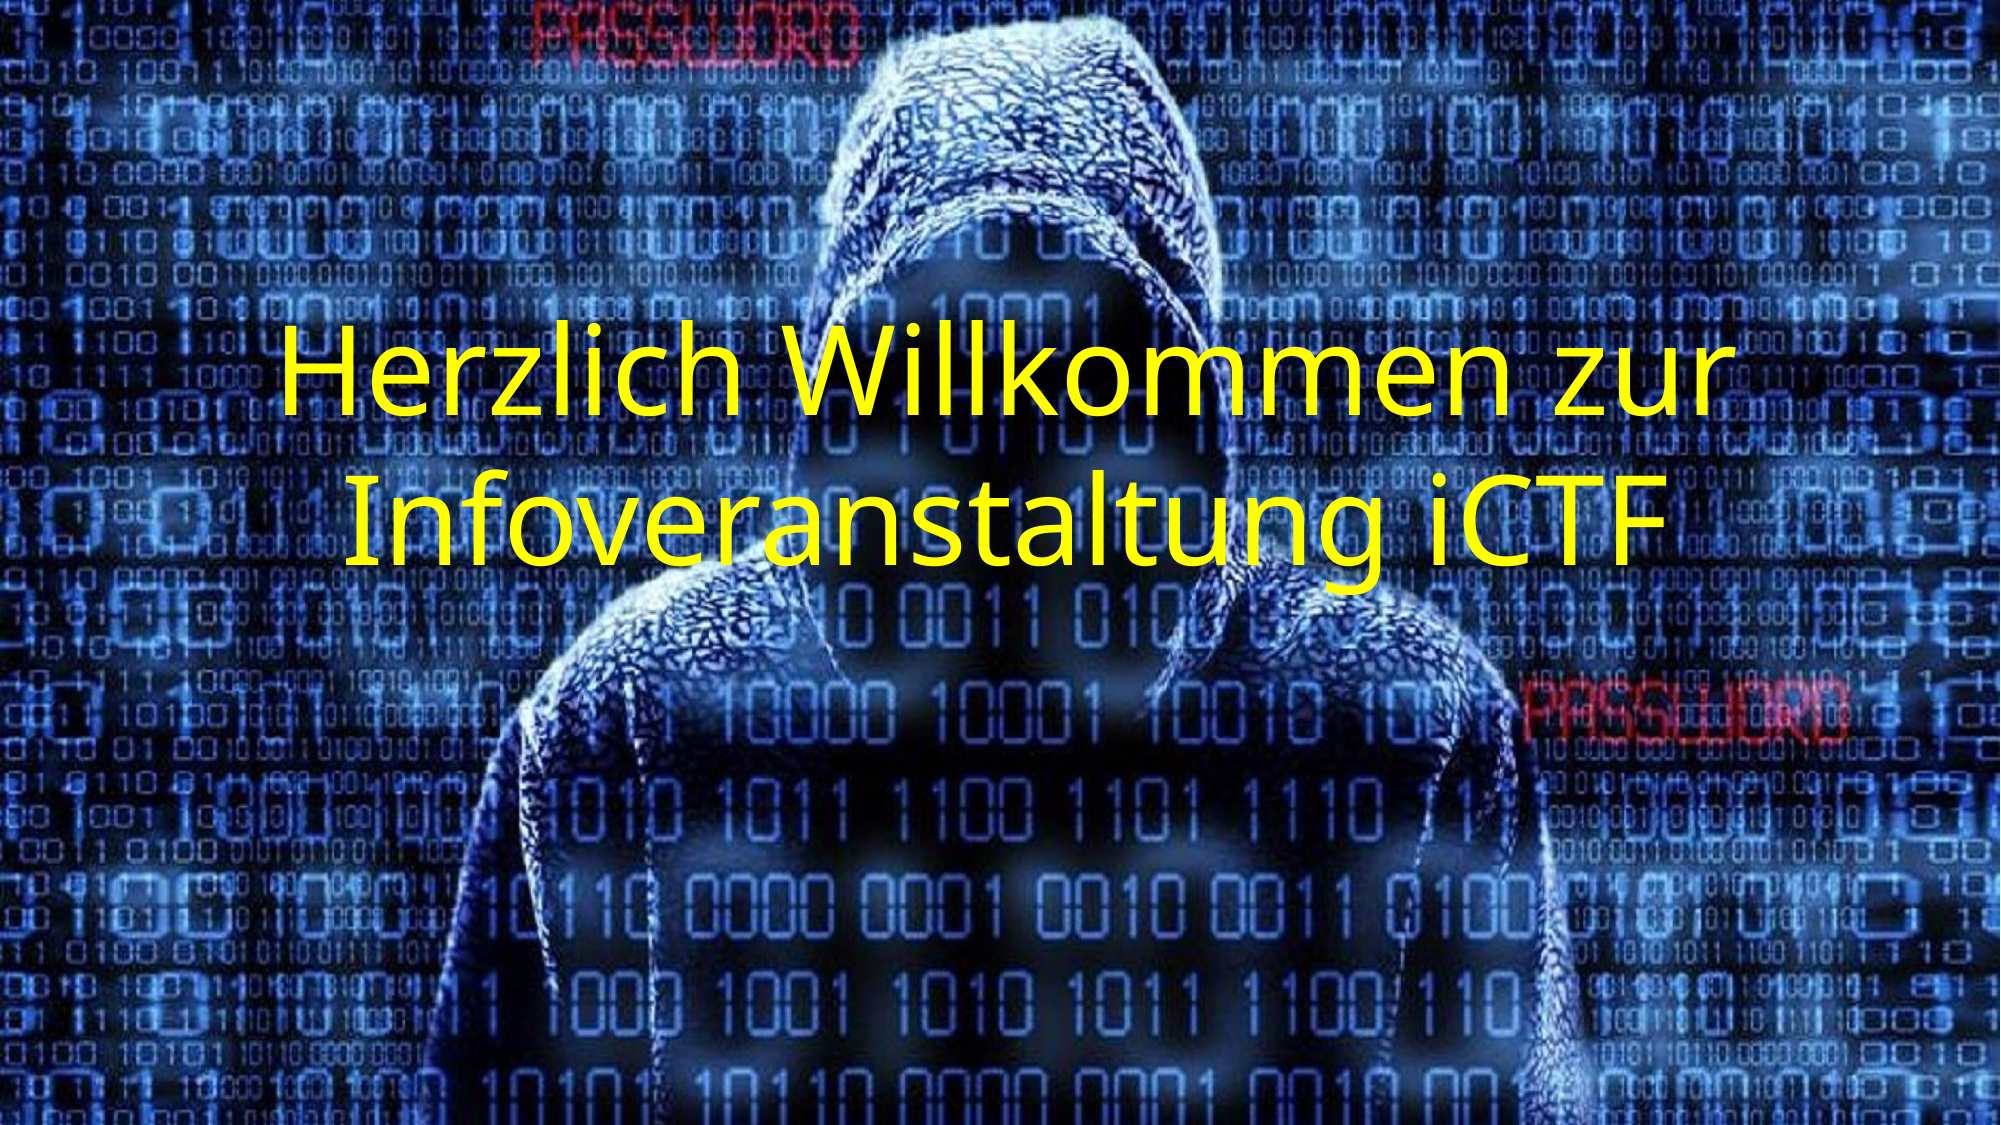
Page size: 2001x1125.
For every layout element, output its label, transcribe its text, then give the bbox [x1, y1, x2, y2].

text_box Herzlich Willkommen zur Infoveranstaltung iCTF [255, 218, 1756, 664]
picture [0, 0, 2000, 1125]
